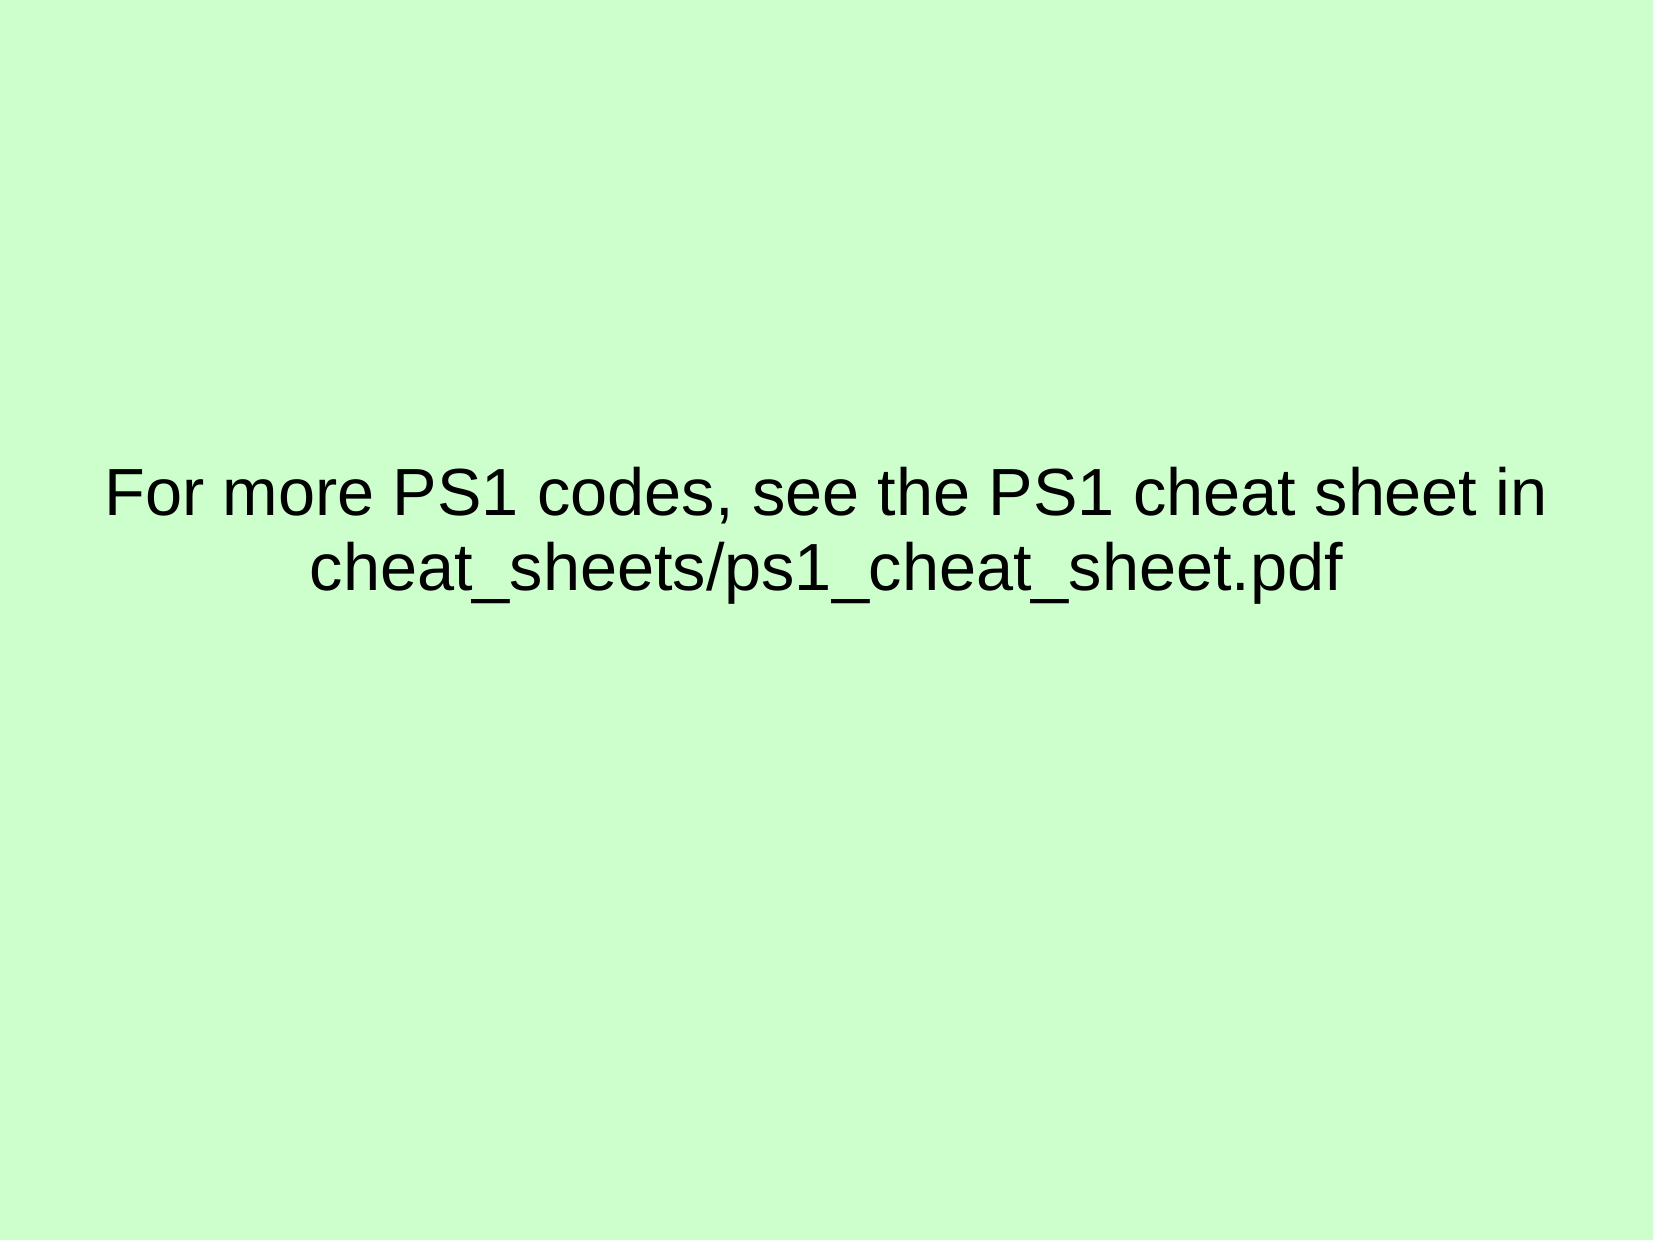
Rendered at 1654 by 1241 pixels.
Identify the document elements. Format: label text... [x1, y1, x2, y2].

subtitle For more PS1 codes, see the PS1 cheat sheet in cheat_sheets/ps1_cheat_sheet.pdf [82, 49, 1571, 1010]
